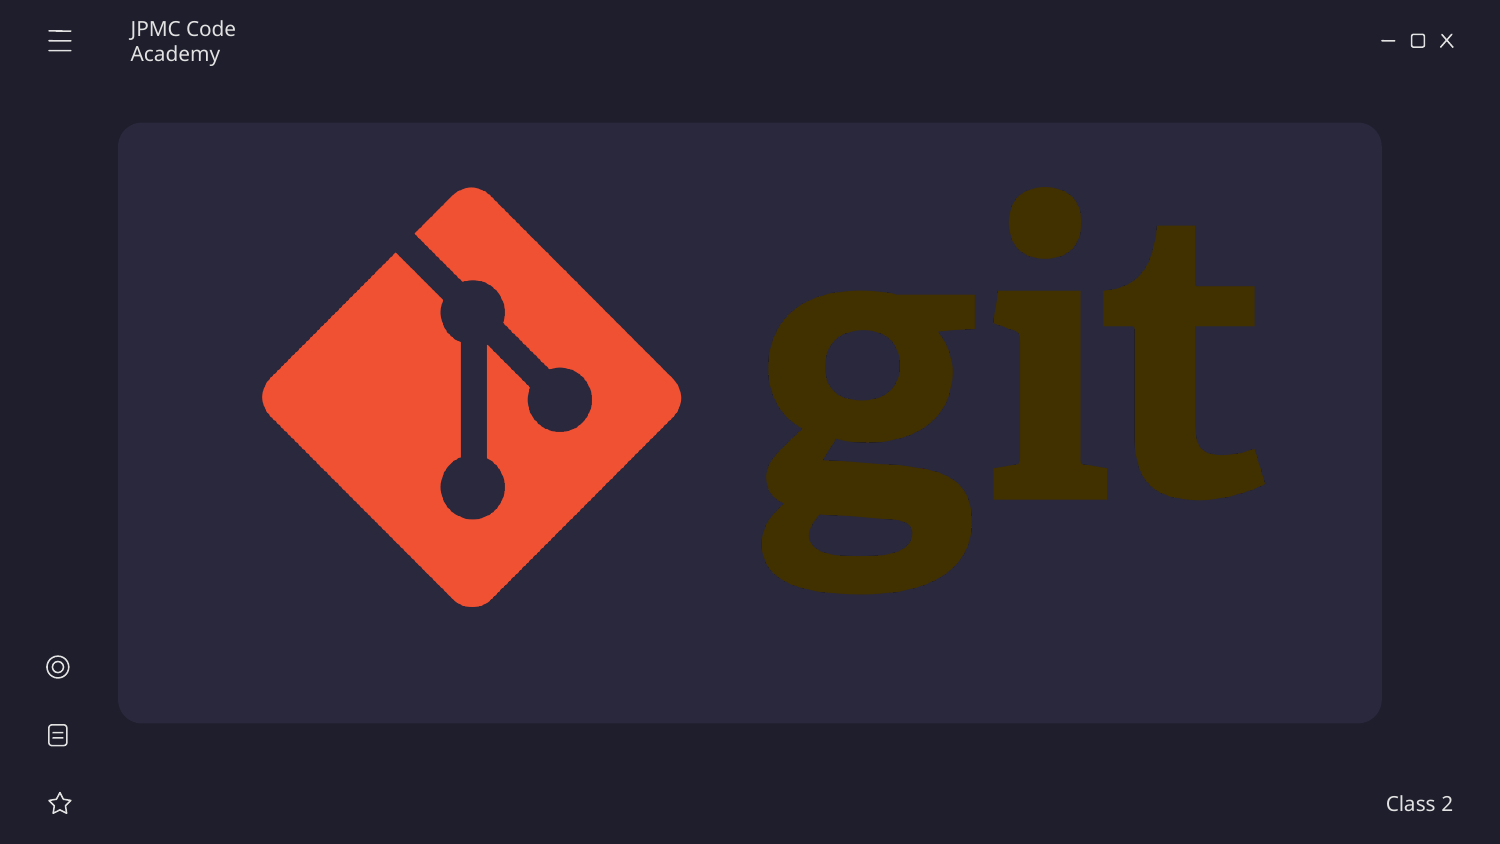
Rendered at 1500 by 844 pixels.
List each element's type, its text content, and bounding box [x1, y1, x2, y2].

subtitle Class 2 [1278, 780, 1453, 826]
subtitle JPMC Code Academy [130, 18, 306, 64]
picture [262, 187, 1265, 607]
